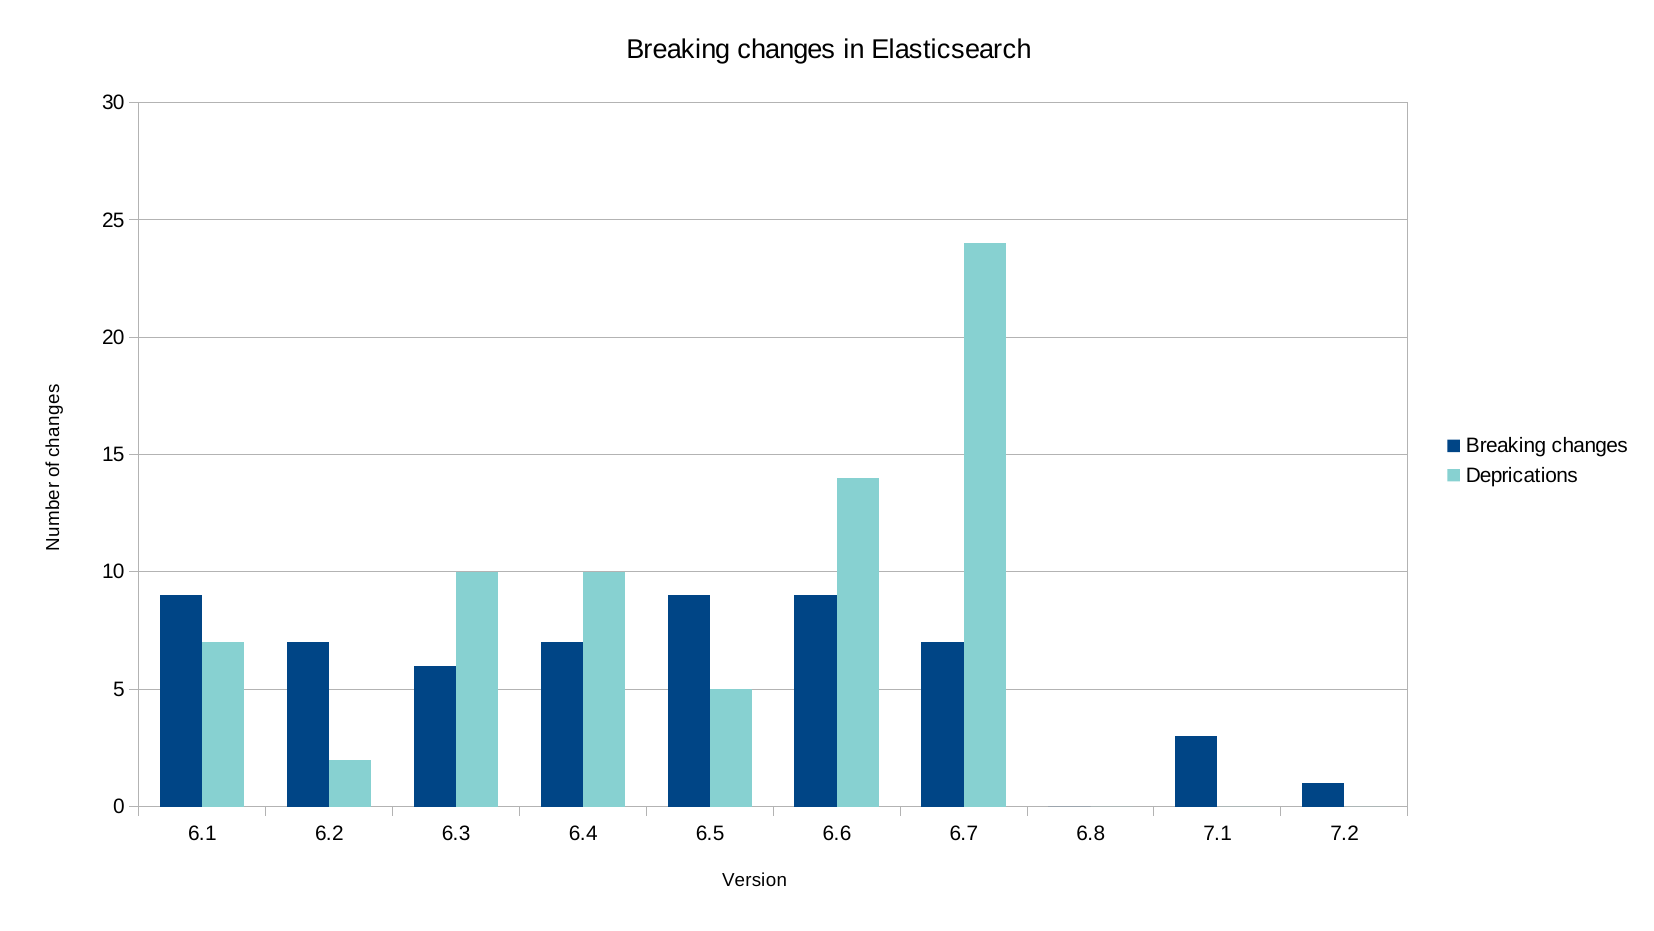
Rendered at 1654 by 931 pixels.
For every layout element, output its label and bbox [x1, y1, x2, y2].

chart [9, 0, 1648, 922]
